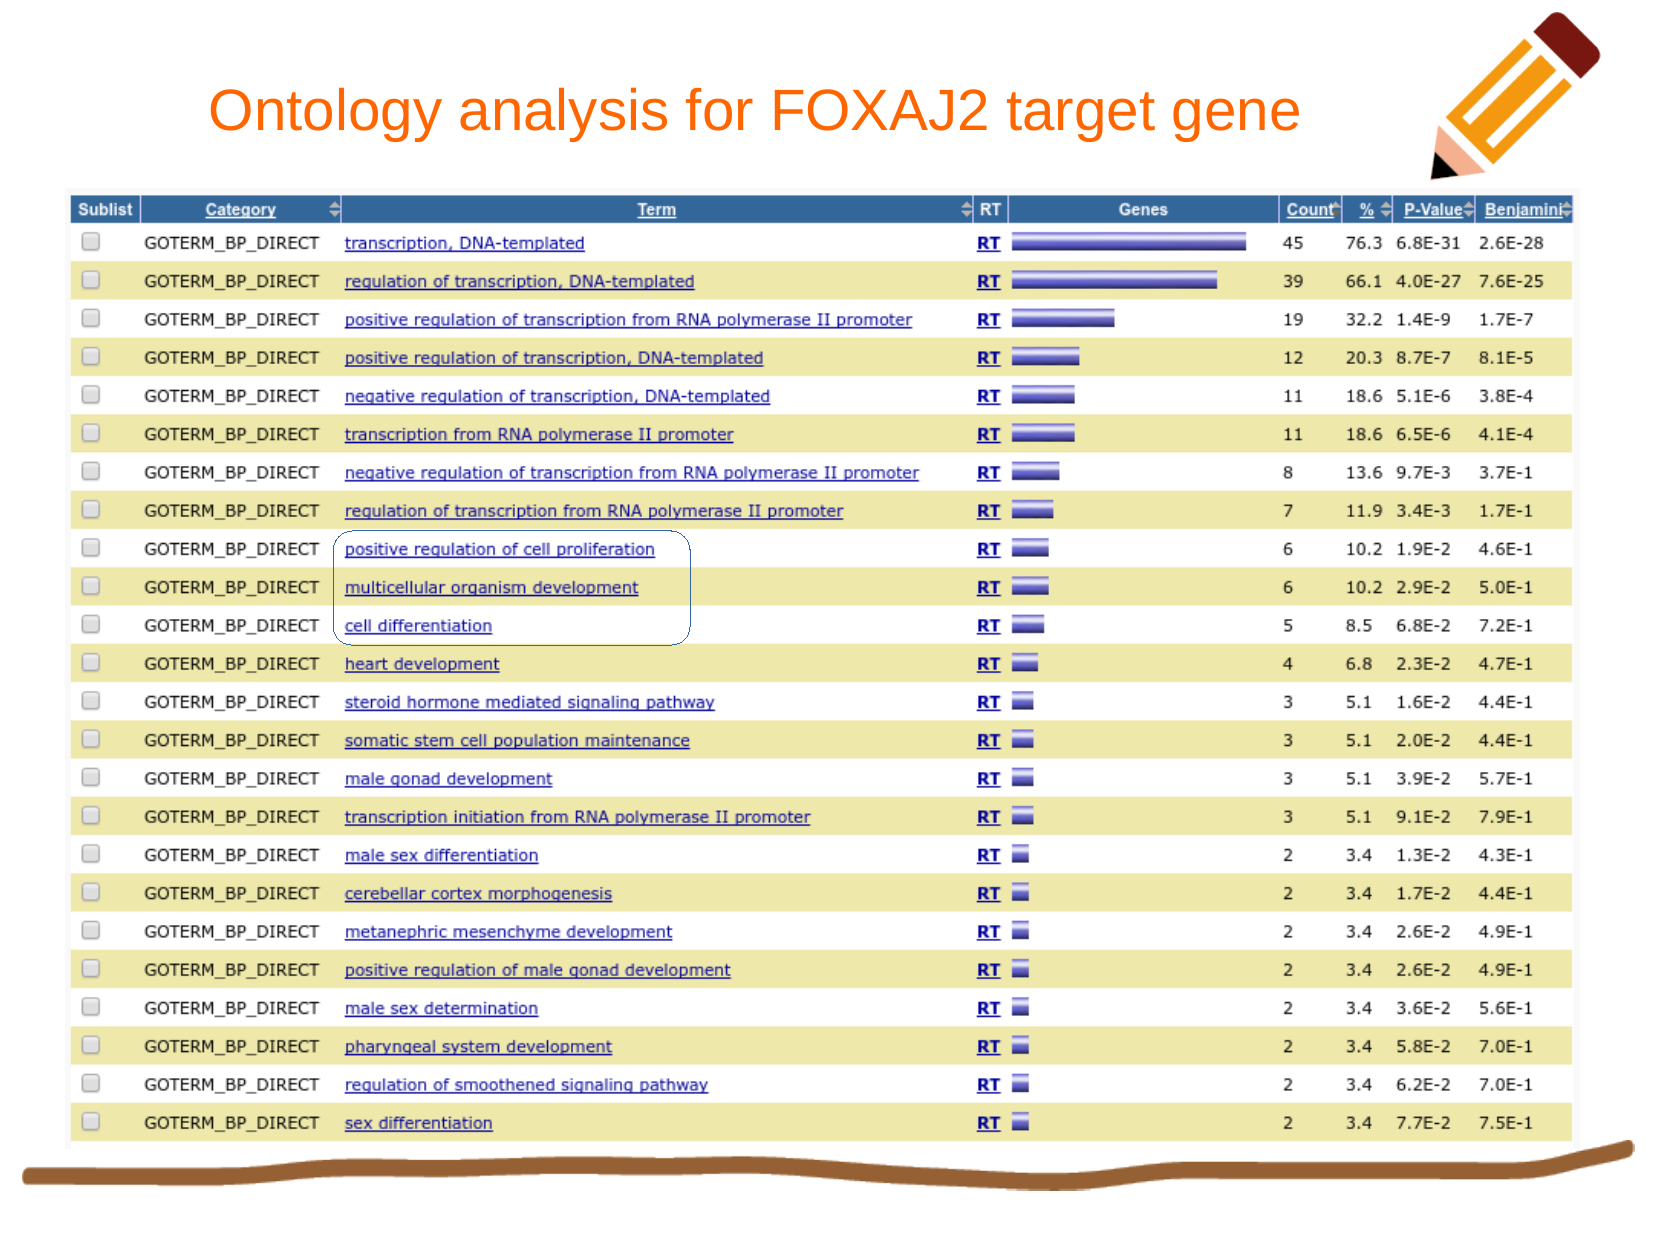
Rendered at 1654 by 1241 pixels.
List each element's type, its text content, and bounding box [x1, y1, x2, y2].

title Ontology analysis for FOXAJ2 target gene [82, 49, 1430, 172]
picture [1430, 12, 1601, 181]
picture [22, 188, 1635, 1191]
